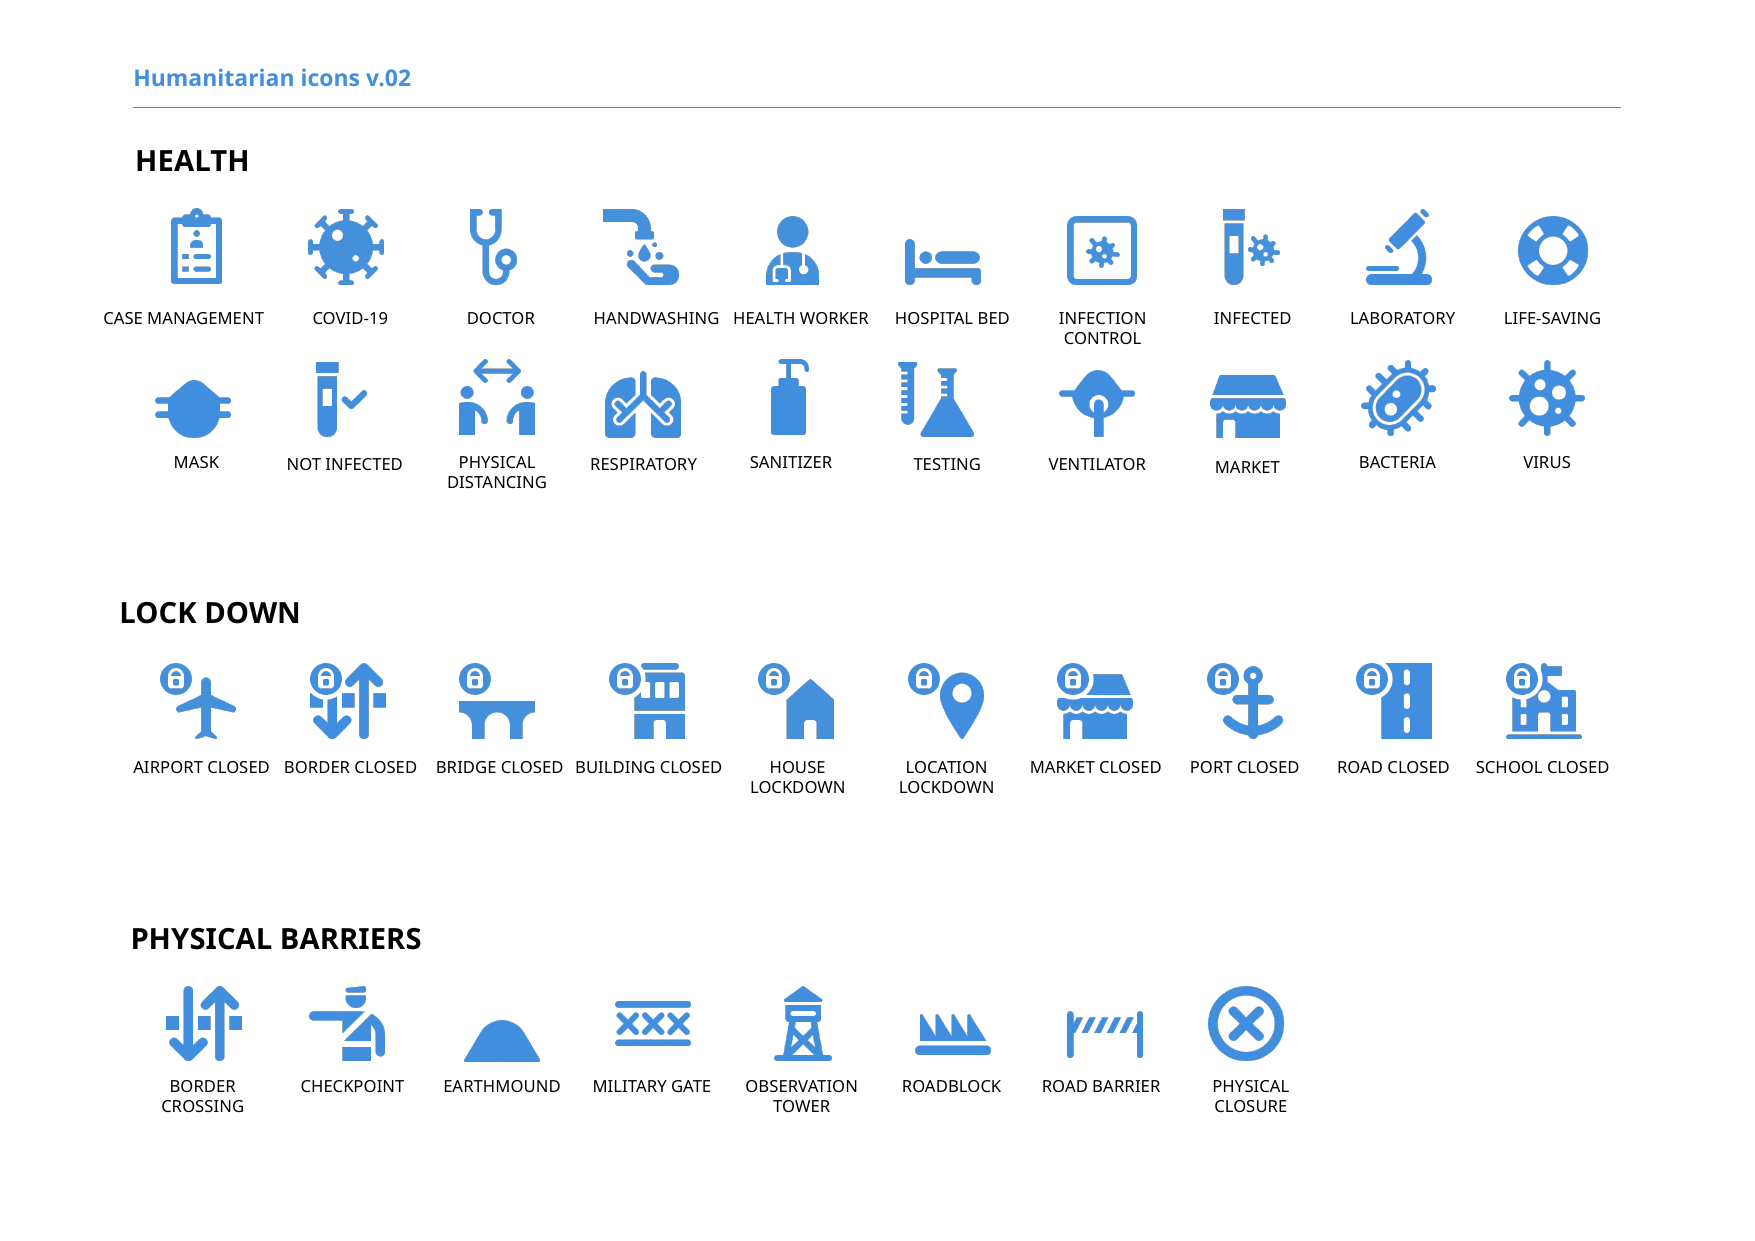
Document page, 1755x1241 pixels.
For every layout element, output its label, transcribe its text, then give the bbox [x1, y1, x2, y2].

text_box MASK [121, 451, 272, 497]
picture [1207, 663, 1283, 739]
picture [308, 209, 384, 285]
picture [771, 359, 809, 435]
text_box VIRUS [1472, 452, 1623, 497]
text_box SANITIZER [704, 452, 878, 497]
text_box AIRPORT CLOSED [126, 756, 275, 802]
text_box SCHOOL CLOSED [1467, 756, 1618, 802]
text_box MARKET [1172, 456, 1323, 502]
picture [1356, 663, 1432, 739]
text_box TESTING [872, 453, 1022, 499]
picture [766, 216, 819, 285]
text_box PORT CLOSED [1169, 756, 1318, 802]
picture [459, 663, 535, 739]
picture [1067, 216, 1137, 285]
picture [915, 1014, 991, 1055]
picture [1210, 375, 1286, 438]
picture [1223, 209, 1280, 285]
picture [166, 986, 242, 1062]
picture [1057, 663, 1133, 739]
text_box PHYSICAL CLOSURE [1175, 1075, 1326, 1121]
picture [459, 359, 535, 435]
text_box OBSERVATION TOWER [726, 1075, 876, 1121]
picture [1208, 986, 1284, 1062]
text_box HEALTH WORKER [726, 307, 877, 353]
picture [310, 663, 386, 739]
text_box MILITARY GATE [577, 1075, 726, 1121]
text_box BORDER CLOSED [275, 756, 424, 802]
text_box BACTERIA [1322, 452, 1472, 497]
text_box LIFE-SAVING [1477, 307, 1628, 353]
list Humanitarian icons v.02 [133, 63, 1659, 108]
text_box HANDWASHING [570, 307, 726, 353]
text_box VENTILATOR [1022, 453, 1173, 499]
picture [1509, 360, 1585, 436]
text_box LABORATORY [1327, 307, 1477, 353]
text_box LOCATION LOCKDOWN [871, 756, 1020, 802]
picture [160, 663, 236, 739]
text_box HOUSE LOCKDOWN [722, 756, 871, 802]
picture [758, 663, 834, 739]
text_box HOSPITAL BED [877, 307, 1027, 353]
picture [316, 362, 367, 438]
text_box COVID-19 [278, 307, 426, 353]
picture [470, 209, 517, 285]
text_box ROAD CLOSED [1318, 756, 1467, 802]
text_box BORDER CROSSING [127, 1075, 277, 1121]
picture [1518, 216, 1588, 285]
picture [1067, 1011, 1143, 1059]
picture [615, 1001, 691, 1046]
text_box PHYSICAL BARRIERS [130, 920, 798, 955]
text_box ROAD BARRIER [1026, 1075, 1175, 1121]
text_box PHYSICAL DISTANCING [422, 452, 573, 497]
picture [908, 663, 984, 739]
picture [898, 362, 974, 438]
text_box INFECTED [1177, 307, 1327, 353]
text_box CHECKPOINT [277, 1075, 427, 1121]
text_box BRIDGE CLOSED [424, 756, 573, 802]
picture [1366, 209, 1432, 285]
text_box NOT INFECTED [251, 453, 439, 499]
text_box DOCTOR [426, 307, 570, 353]
picture [309, 986, 385, 1062]
picture [155, 380, 231, 438]
picture [905, 239, 981, 285]
text_box RESPIRATORY [568, 453, 719, 499]
picture [1059, 370, 1135, 438]
text_box BUILDING CLOSED [573, 756, 722, 802]
text_box ROADBLOCK [876, 1075, 1026, 1121]
picture [605, 371, 681, 438]
text_box CASE MANAGEMENT [90, 307, 278, 353]
picture [464, 1020, 540, 1062]
picture [1361, 360, 1436, 436]
text_box HEALTH [135, 142, 398, 180]
text_box LOCK DOWN [119, 594, 382, 632]
picture [774, 986, 832, 1062]
text_box INFECTION CONTROL [1027, 307, 1177, 353]
text_box MARKET CLOSED [1020, 756, 1169, 802]
text_box EARTHMOUND [427, 1075, 577, 1121]
picture [1506, 663, 1582, 739]
picture [603, 209, 679, 285]
picture [171, 208, 222, 284]
picture [609, 663, 685, 739]
